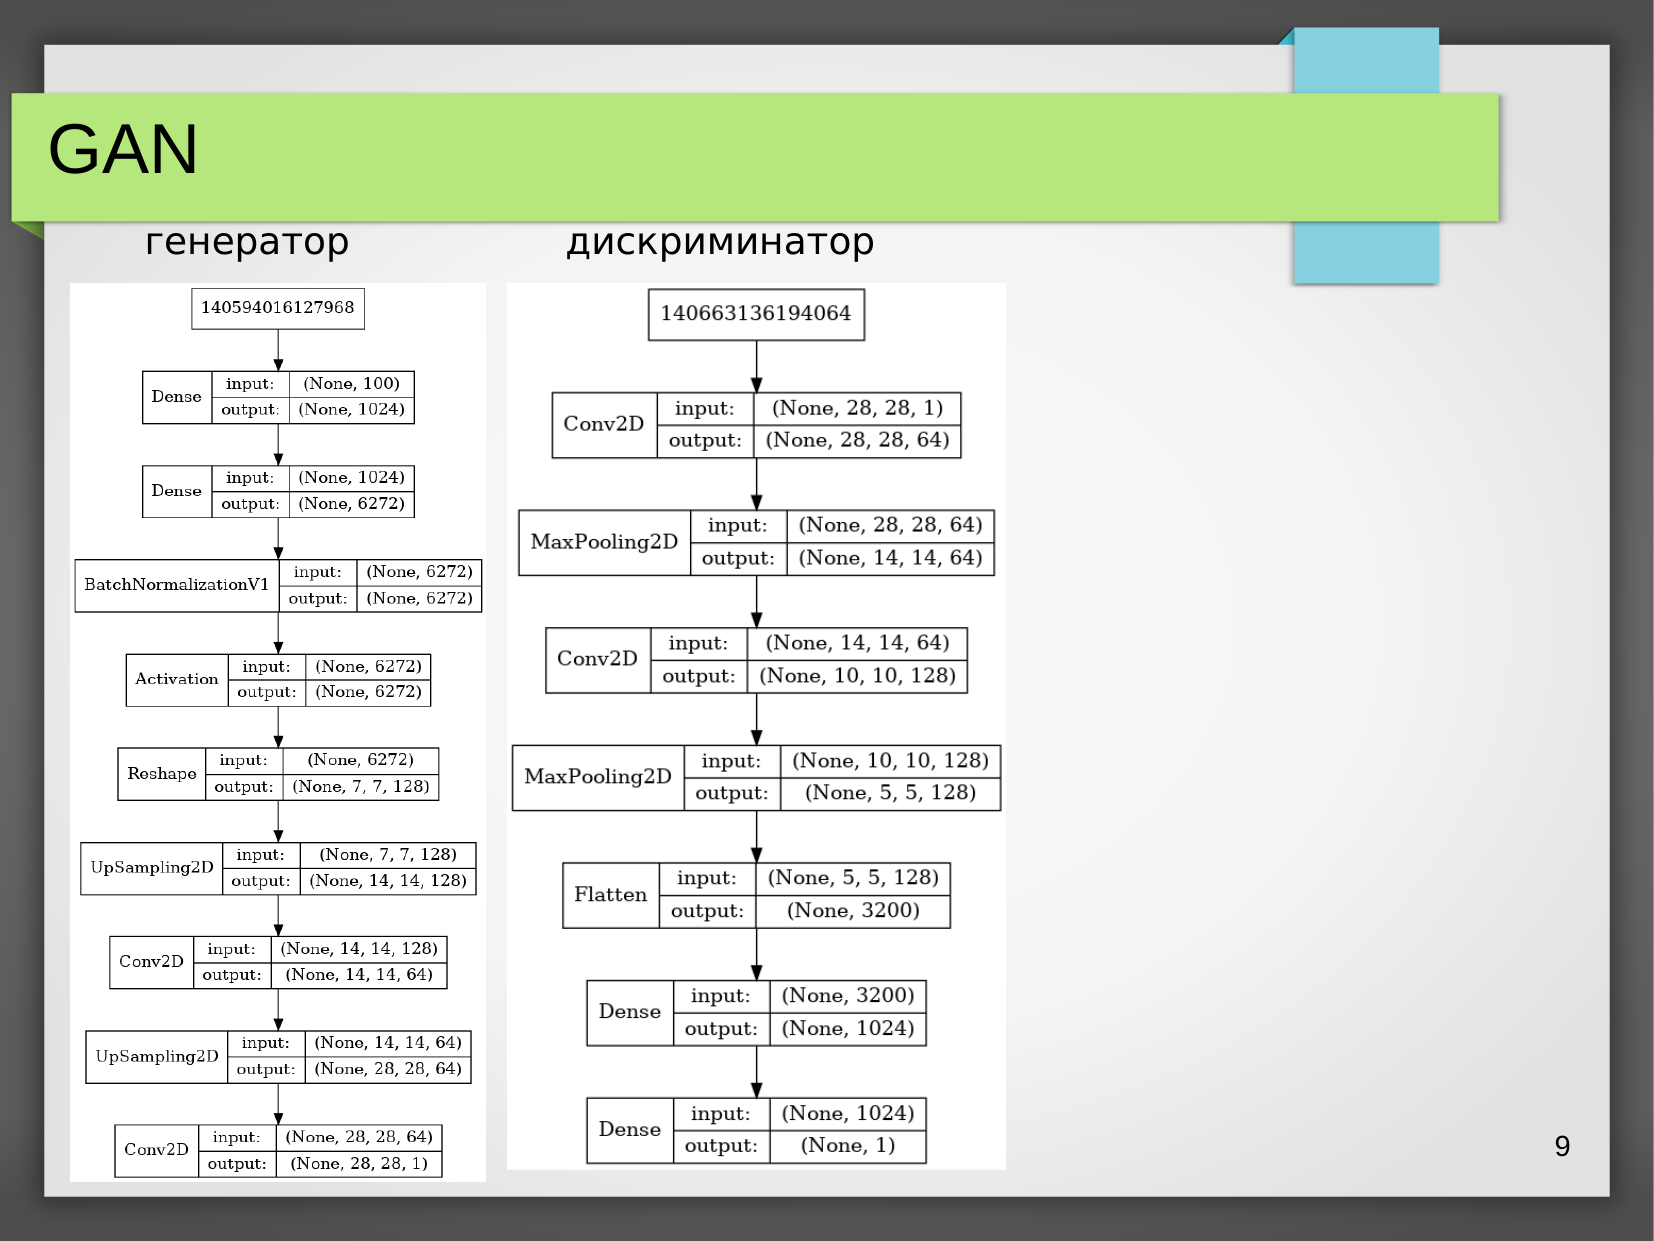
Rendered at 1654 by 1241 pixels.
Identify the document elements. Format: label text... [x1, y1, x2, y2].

picture [0, 0, 1654, 1241]
title GAN [47, 109, 1501, 189]
text_box генератор дискриминатор [129, 212, 1040, 271]
